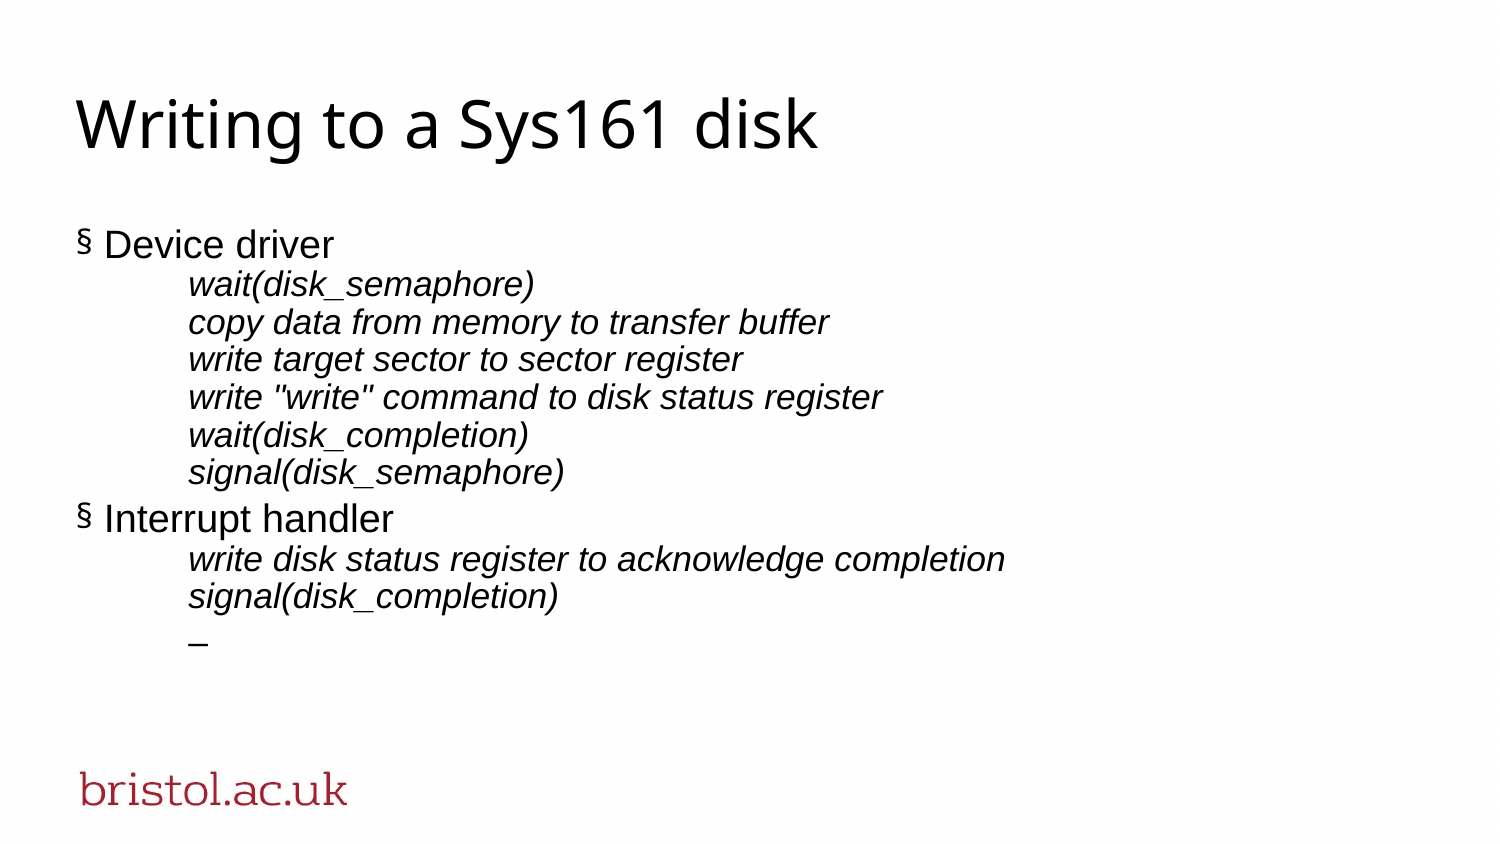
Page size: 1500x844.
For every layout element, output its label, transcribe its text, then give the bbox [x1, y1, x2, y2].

list Device driver wait(disk_semaphore) copy data from memory to transfer buffer write target sector to sector register write "write" command to disk status register wait(disk_completion) signal(disk_semaphore) Interrupt handler write disk status register to acknowledge completion signal(disk_completion) [60, 224, 1440, 699]
title Writing to a Sys161 disk [60, 44, 1440, 209]
